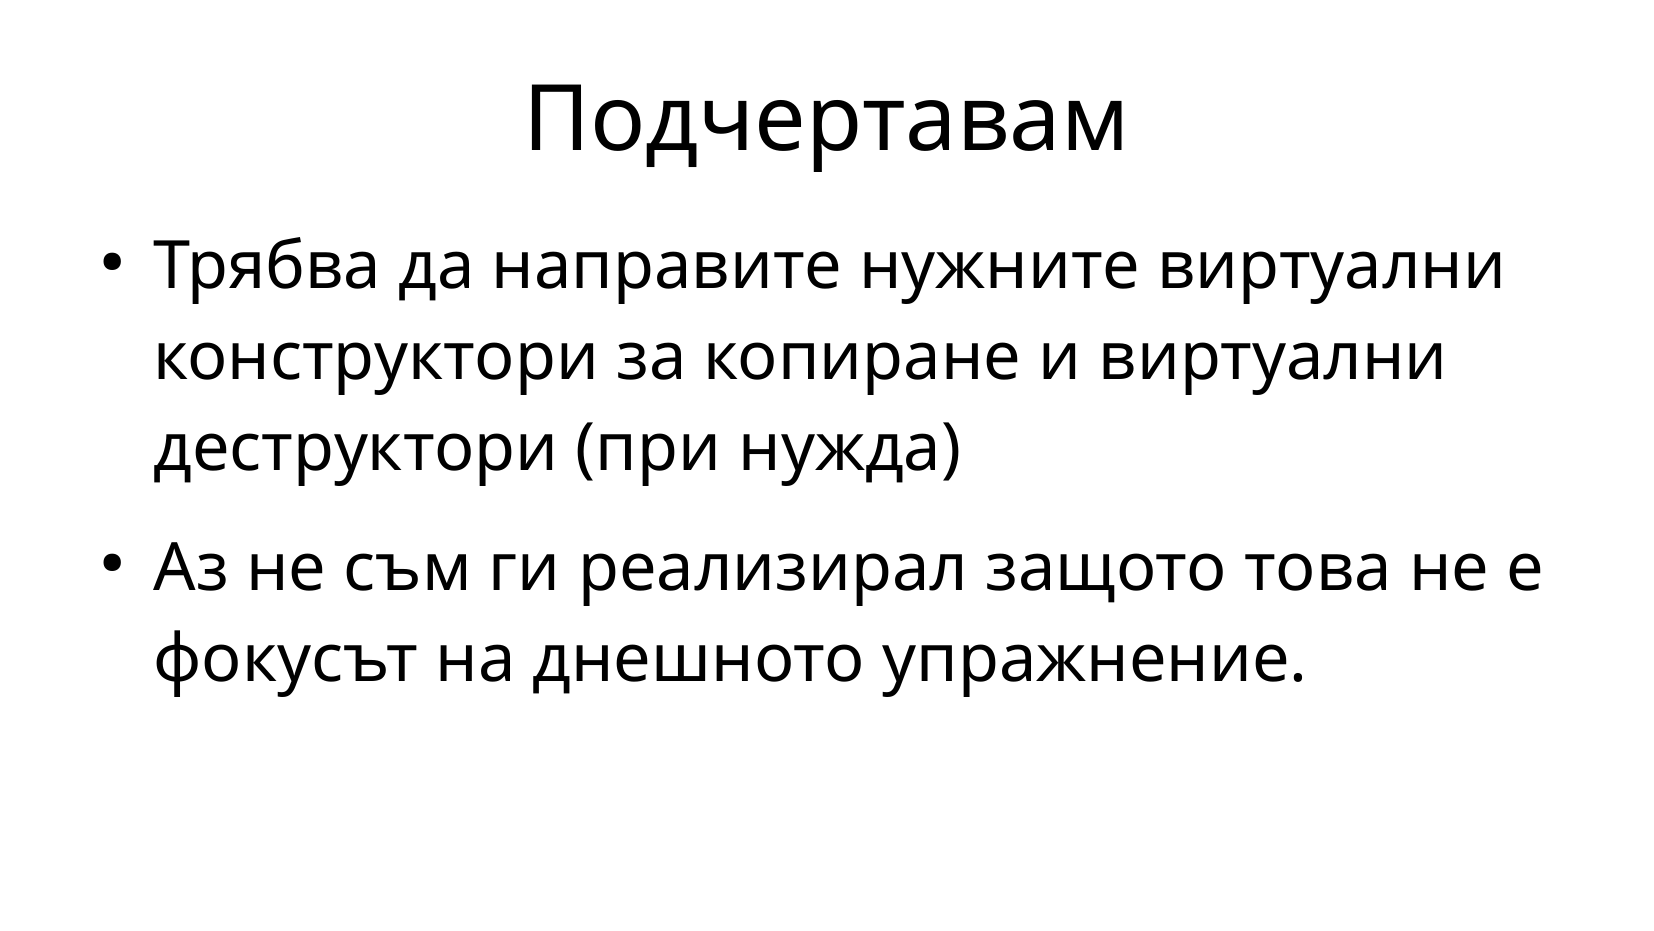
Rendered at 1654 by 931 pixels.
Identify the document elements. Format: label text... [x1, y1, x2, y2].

title Подчертавам [82, 37, 1571, 193]
list Трябва да направите нужните виртуални конструктори за копиране и виртуални деструктори (при нужда) Аз не съм ги реализирал защото това не е фокусът на днешното упражнение. [82, 217, 1571, 758]
